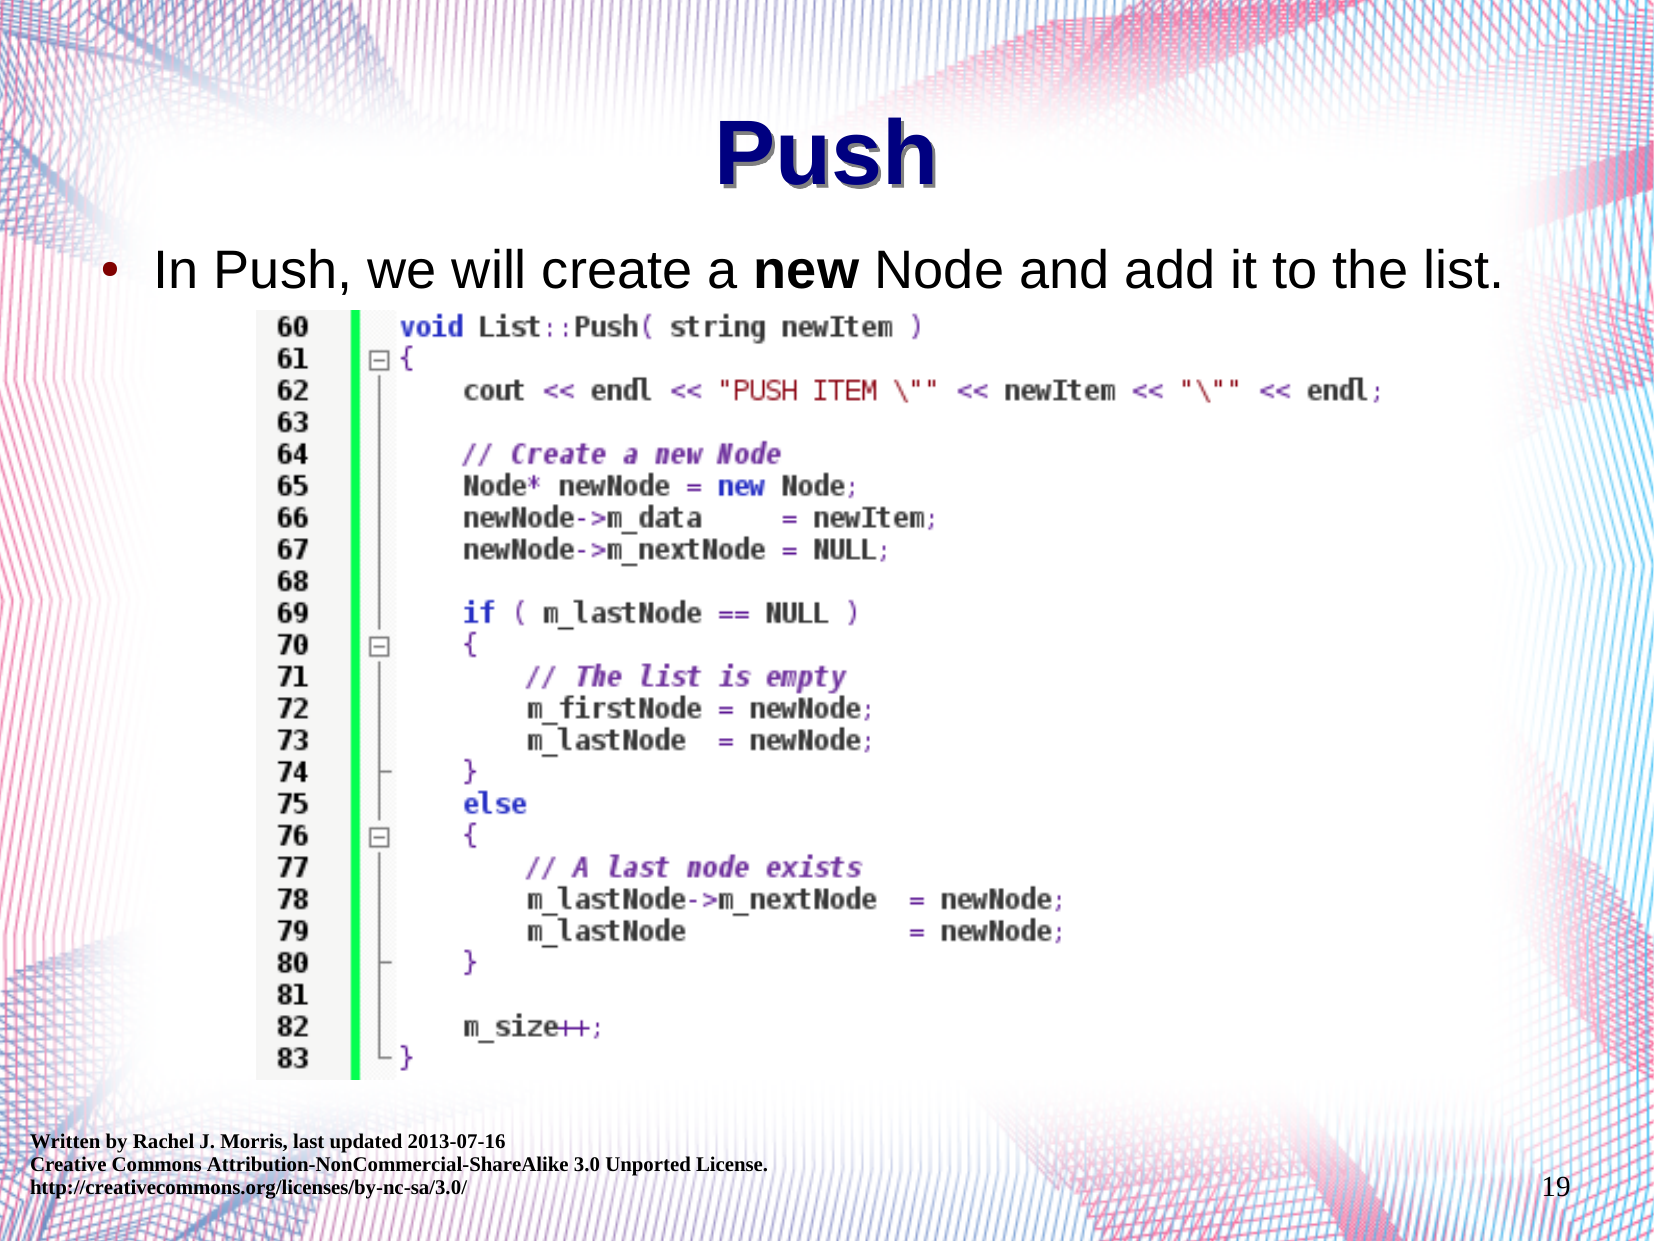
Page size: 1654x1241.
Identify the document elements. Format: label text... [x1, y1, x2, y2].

list In Push, we will create a new Node and add it to the list. [82, 240, 1571, 376]
picture [0, 0, 1654, 1241]
title Push [82, 49, 1571, 240]
